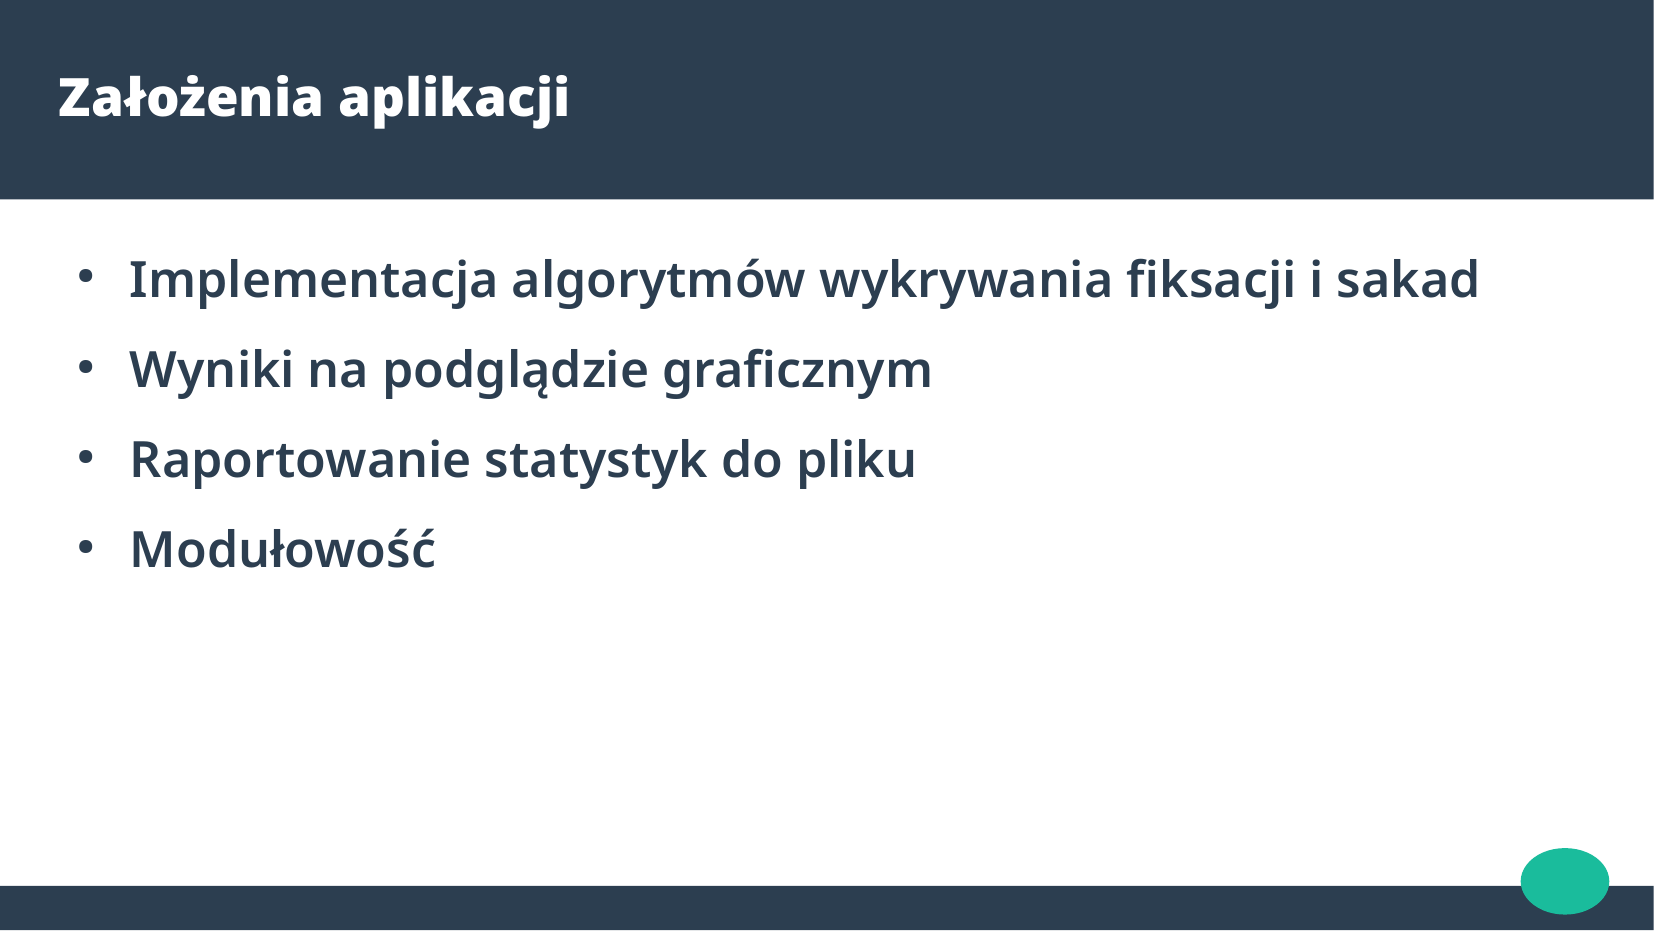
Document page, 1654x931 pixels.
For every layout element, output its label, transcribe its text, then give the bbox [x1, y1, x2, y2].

list Implementacja algorytmów wykrywania fiksacji i sakad Wyniki na podglądzie graficznym Raportowanie statystyk do pliku Modułowość [59, 243, 1595, 864]
title Założenia aplikacji [59, 37, 1595, 156]
